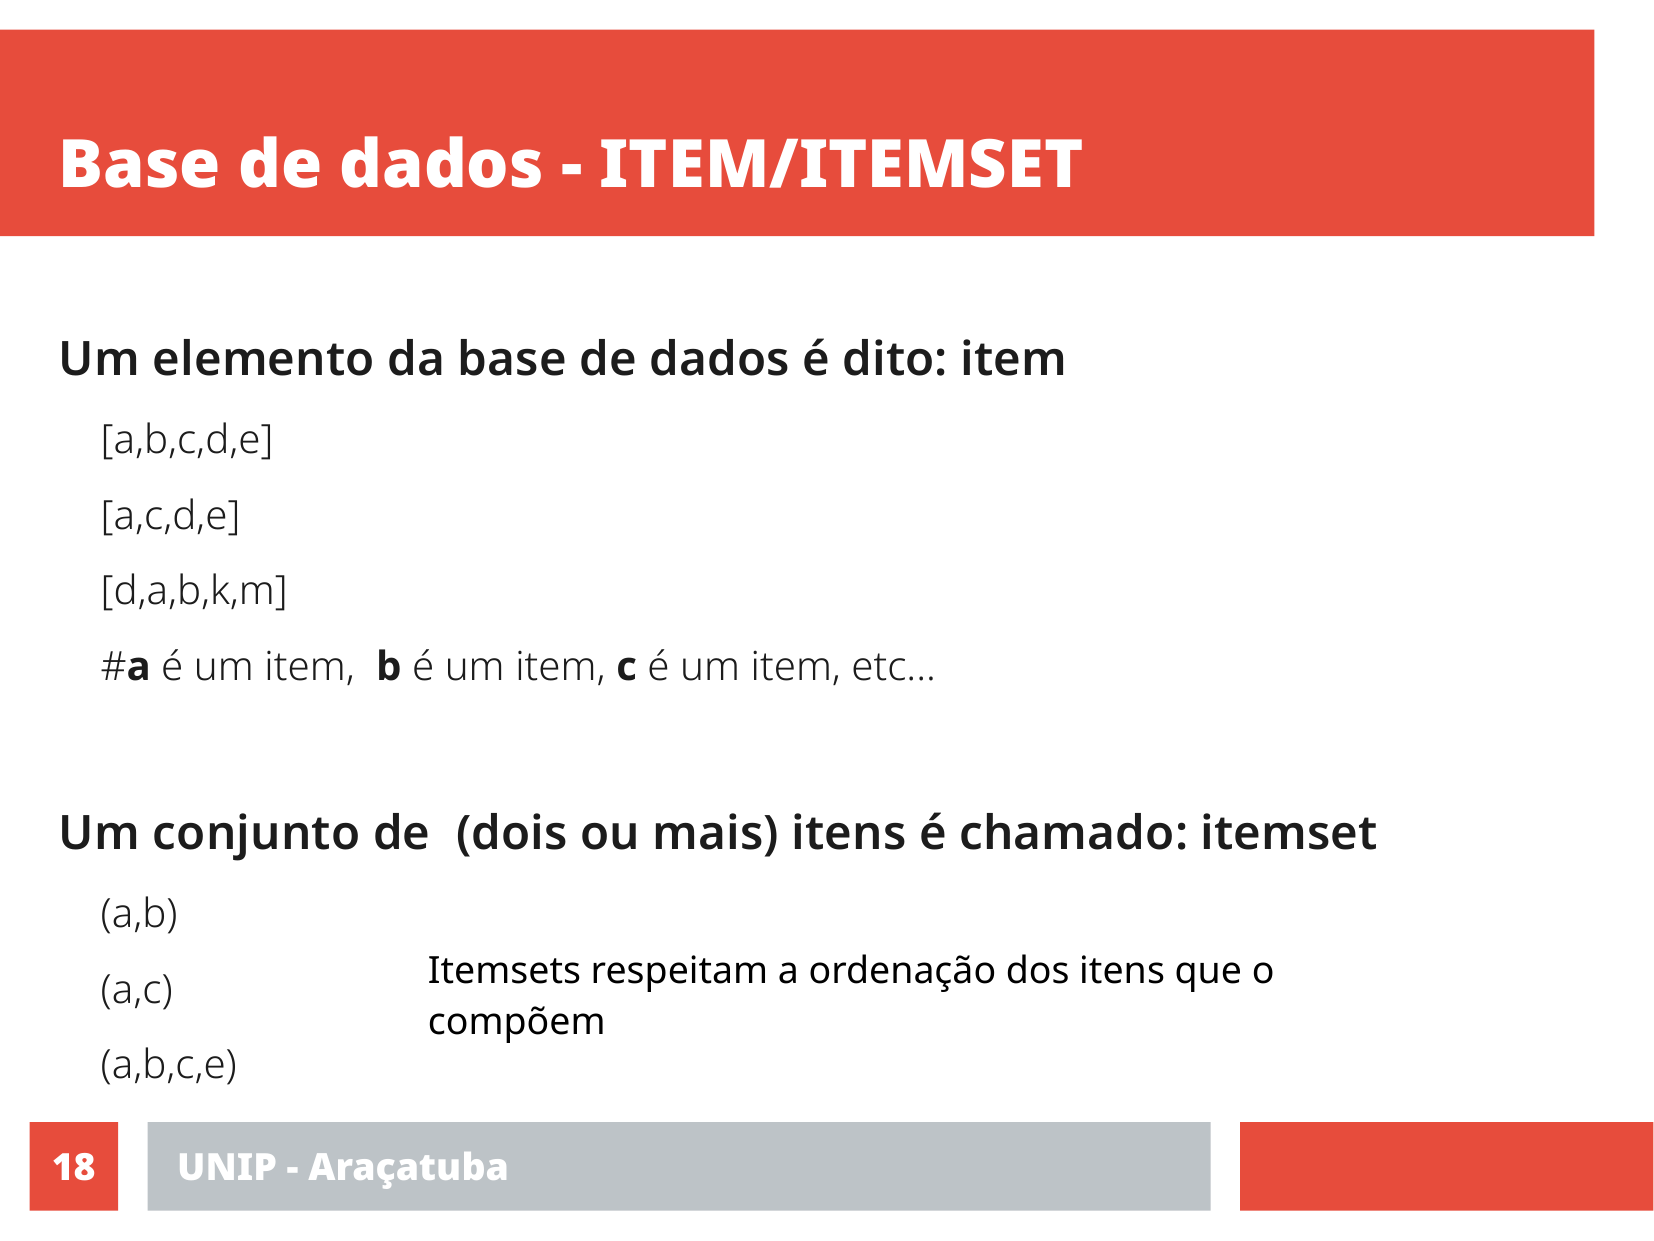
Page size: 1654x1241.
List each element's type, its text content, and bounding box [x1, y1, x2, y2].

text_box Itemsets respeitam a ordenação dos itens que o compõem [413, 935, 1461, 1188]
list Um elemento da base de dados é dito: item [a,b,c,d,e] [a,c,d,e] [d,a,b,k,m] #a é um item, b é um item, c é um item, etc... Um conjunto de (dois ou mais) itens é chamado: itemset (a,b) (a,c) (a,b,c,e) [59, 324, 1565, 1093]
title Base de dados - ITEM/ITEMSET [59, 59, 1595, 207]
